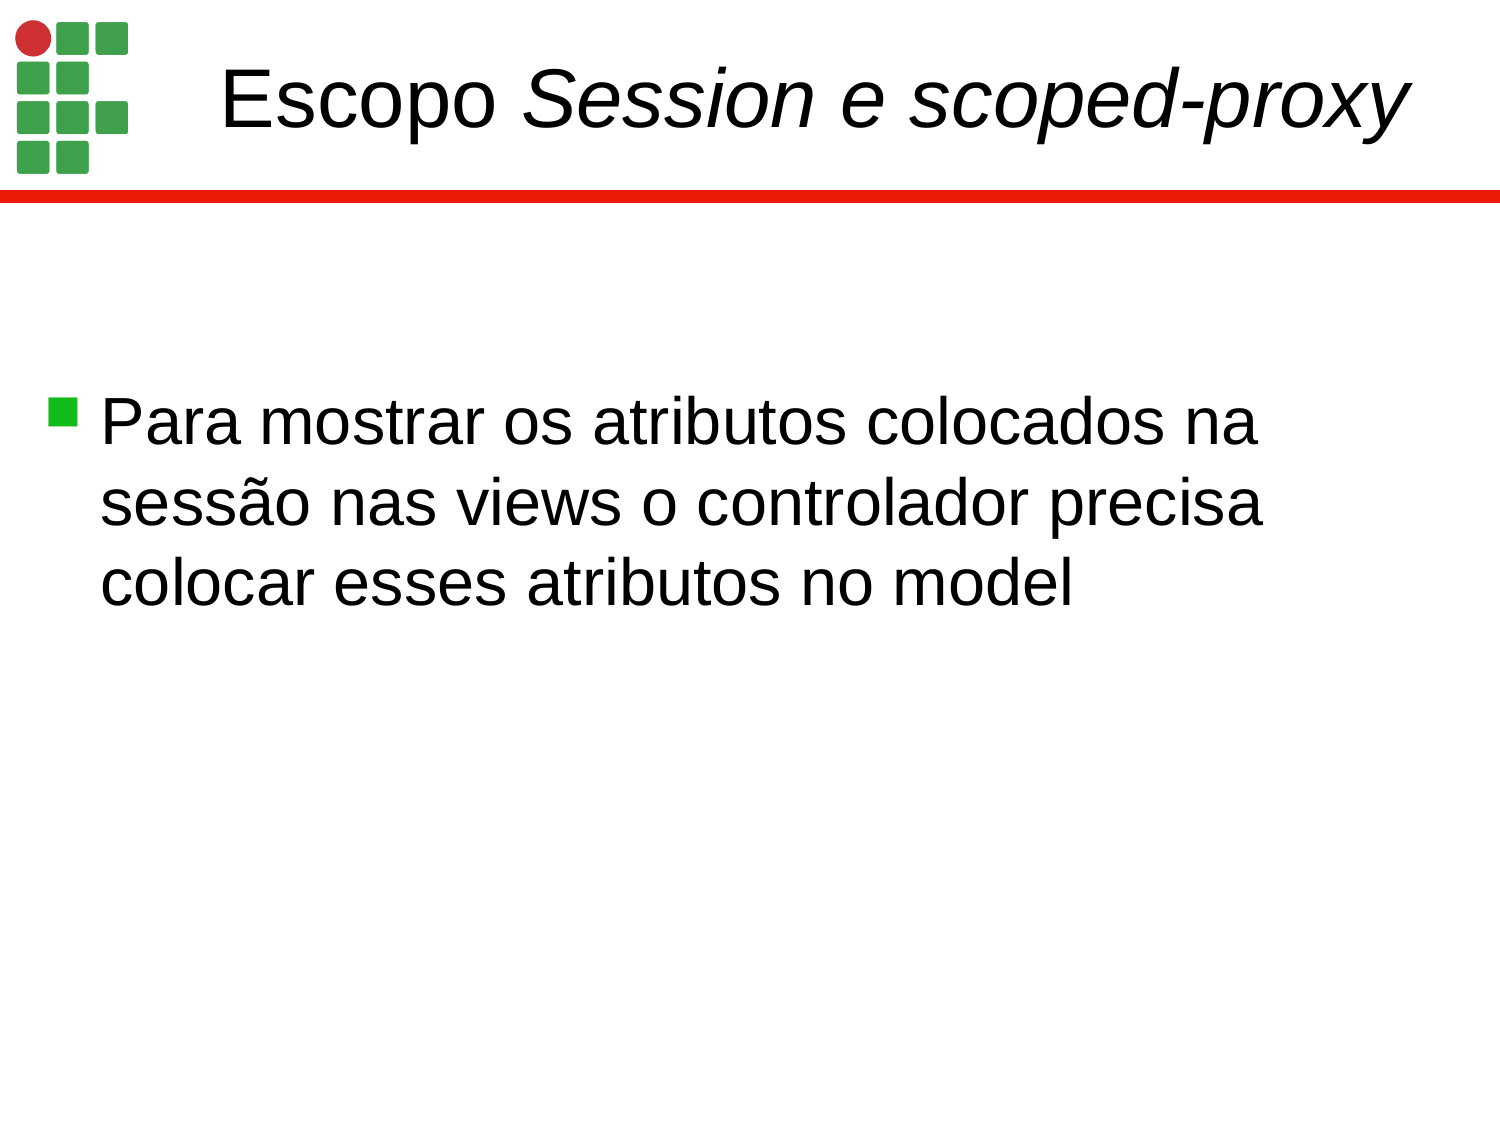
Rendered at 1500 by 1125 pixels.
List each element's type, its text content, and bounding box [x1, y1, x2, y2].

list Para mostrar os atributos colocados na sessão nas views o controlador precisa colocar esses atributos no model [29, 219, 1471, 1102]
picture [14, 16, 130, 178]
title Escopo Session e scoped-proxy [153, 0, 1477, 202]
